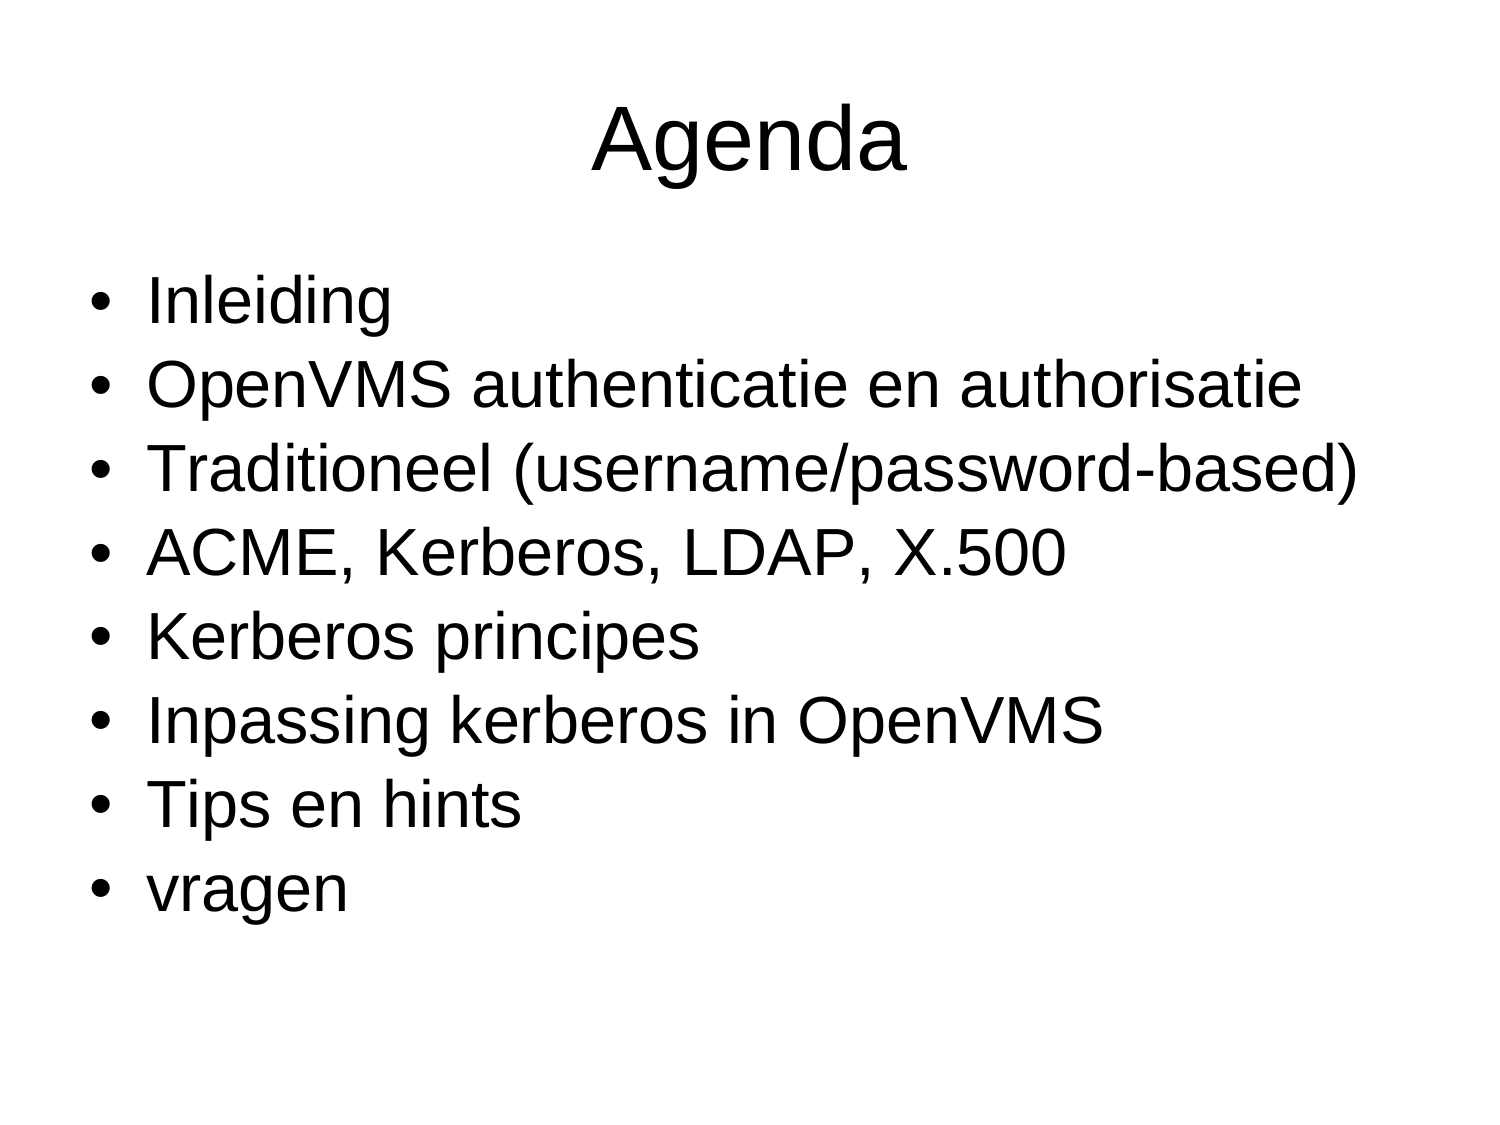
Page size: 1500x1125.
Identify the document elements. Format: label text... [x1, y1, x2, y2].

list Inleiding OpenVMS authenticatie en authorisatie Traditioneel (username/password-based) ACME, Kerberos, LDAP, X.500 Kerberos principes Inpassing kerberos in OpenVMS Tips en hints vragen [75, 262, 1426, 1006]
title Agenda [75, 45, 1426, 233]
